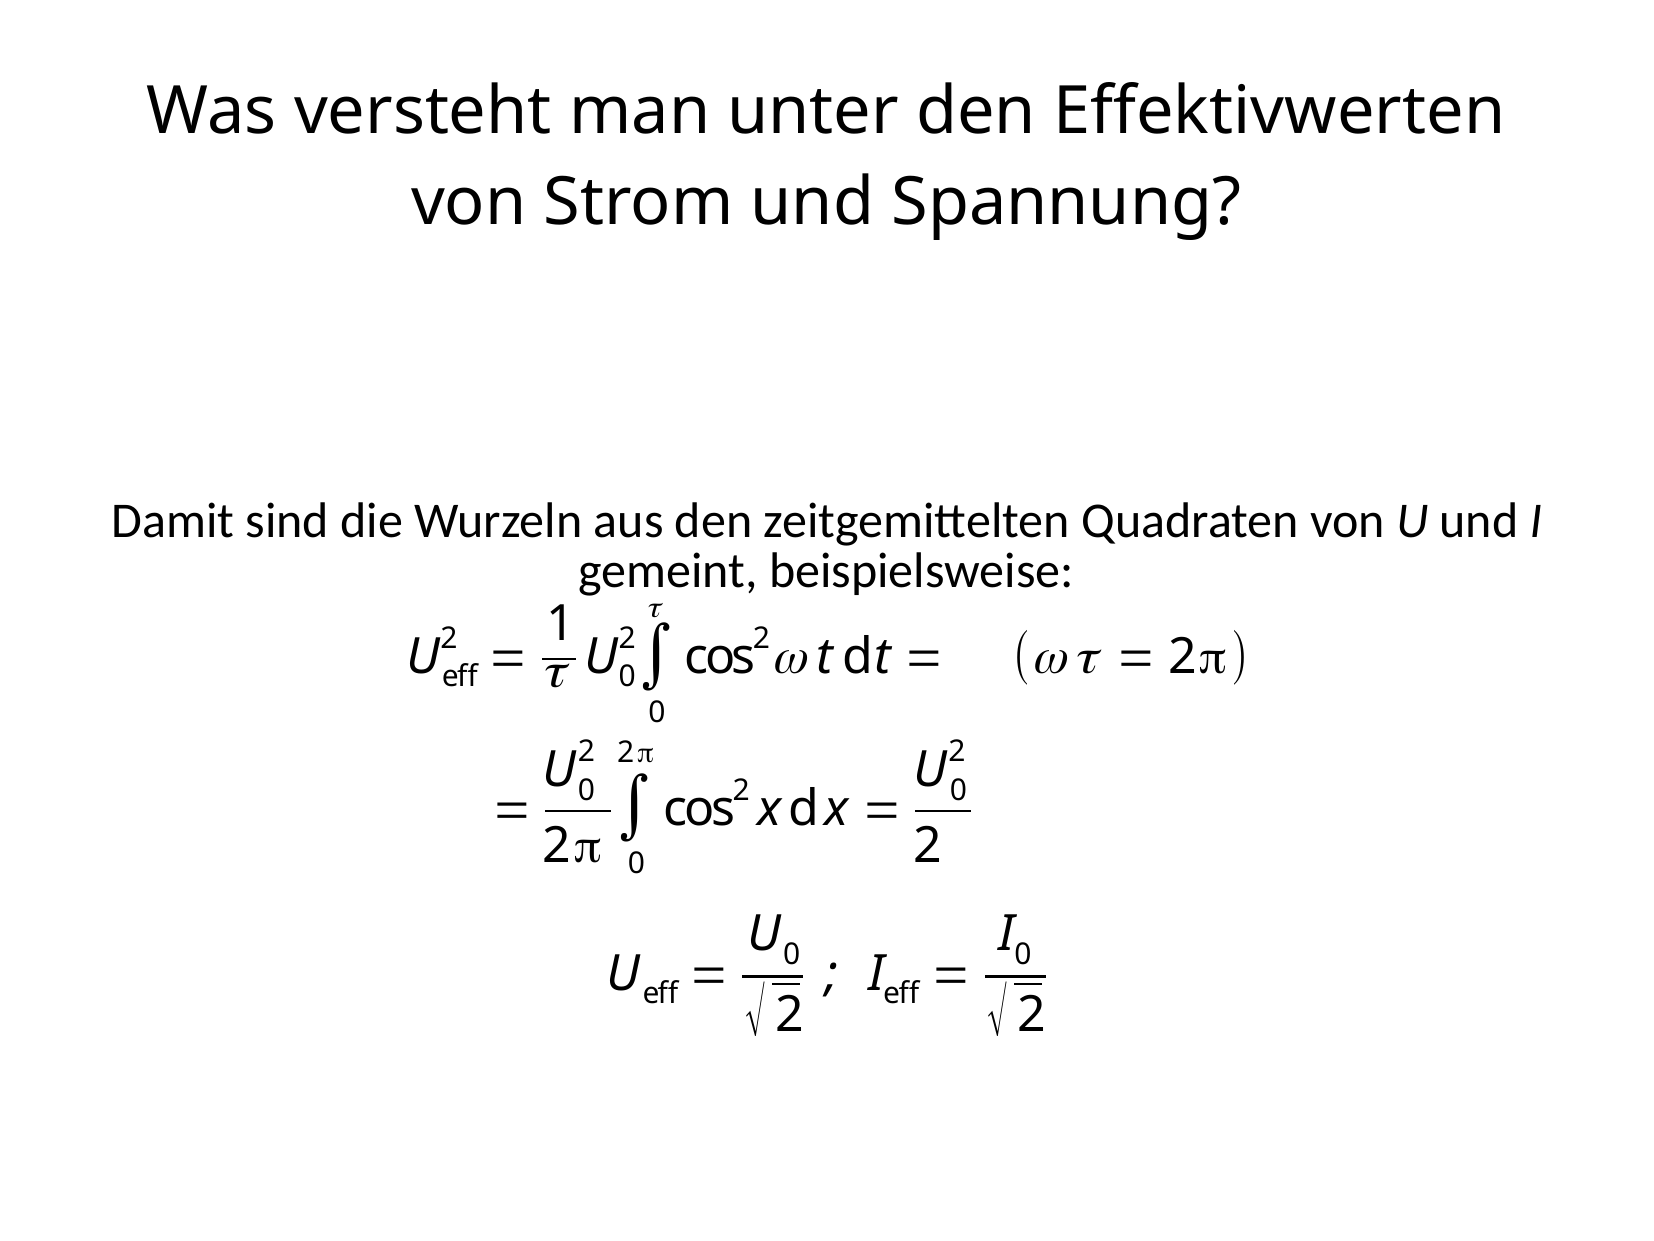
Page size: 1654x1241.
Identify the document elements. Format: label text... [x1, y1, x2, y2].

title Was versteht man unter den Effektivwerten von Strom und Spannung? [82, 49, 1571, 257]
chart [600, 903, 1054, 1046]
subtitle Damit sind die Wurzeln aus den zeitgemittelten Quadraten von U und I gemeint, beispielsweise: [82, 290, 1571, 1010]
chart [399, 593, 1254, 883]
